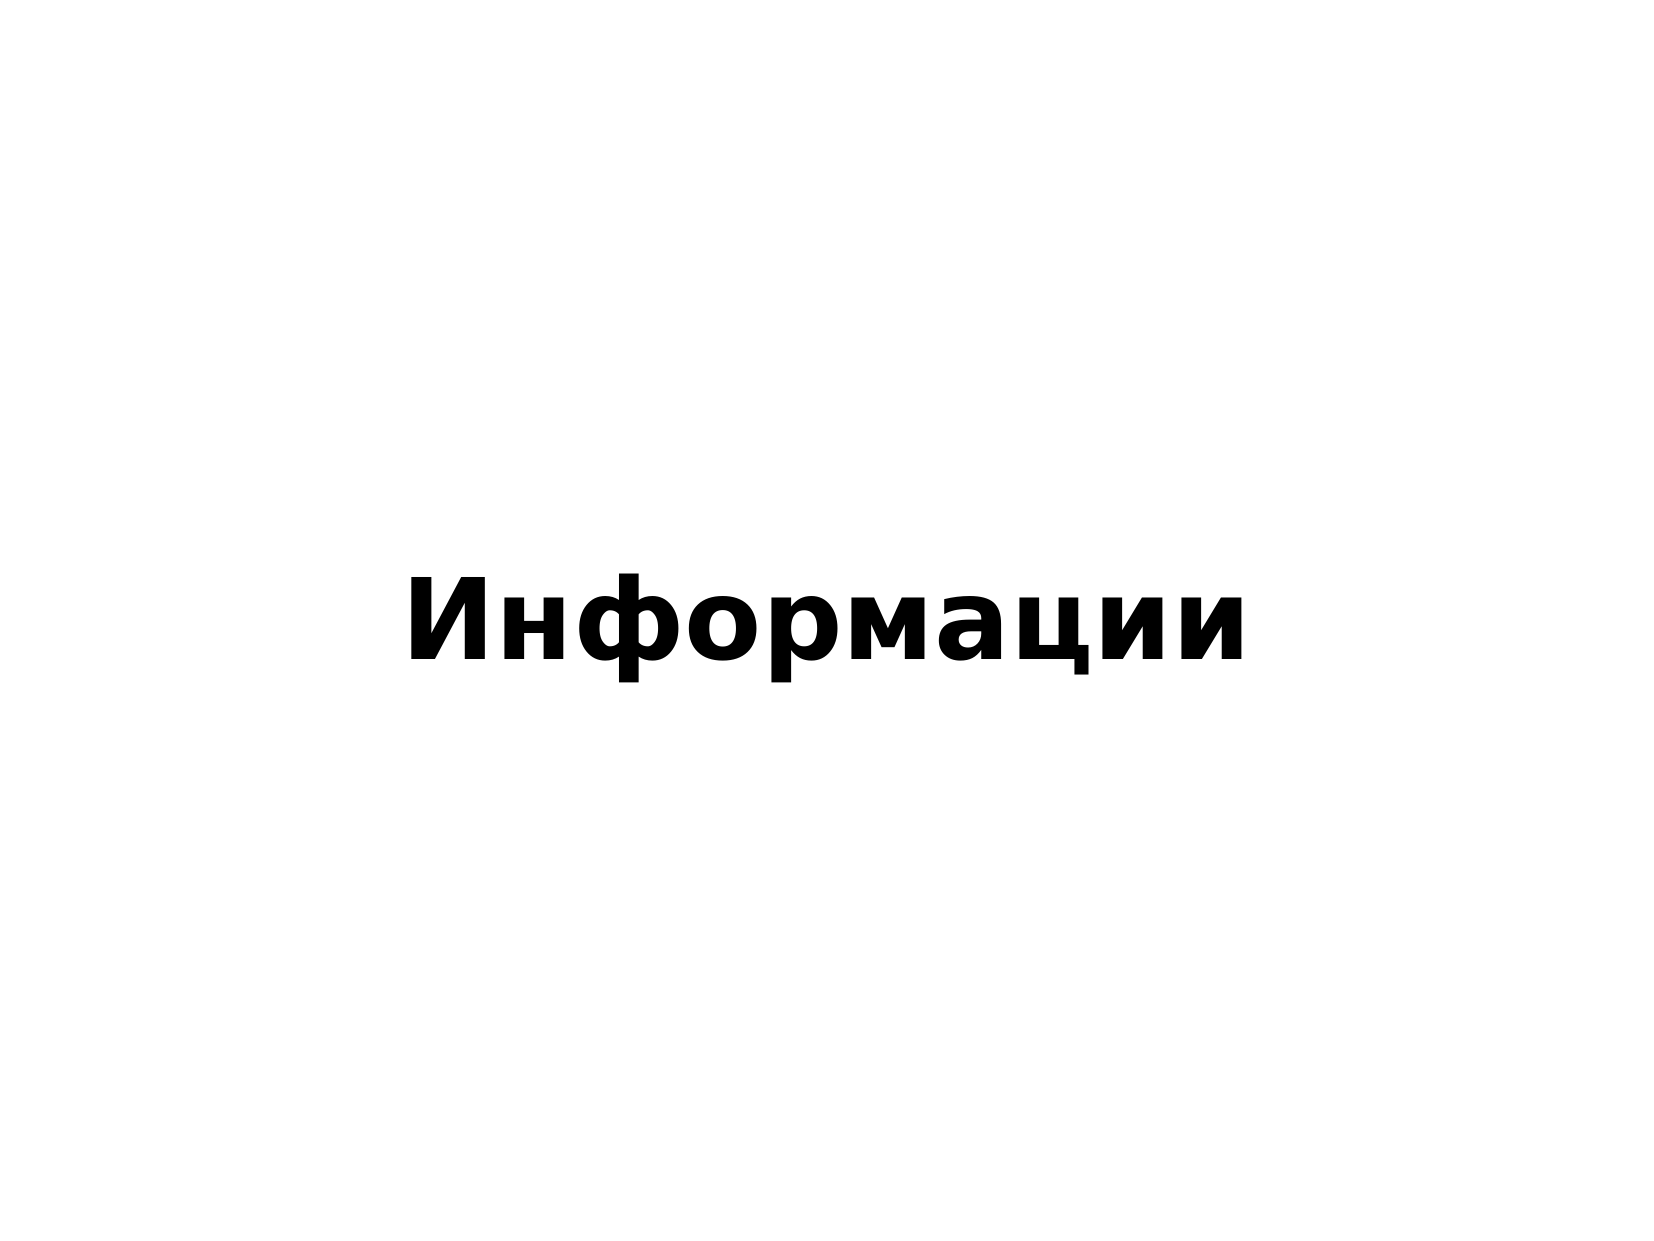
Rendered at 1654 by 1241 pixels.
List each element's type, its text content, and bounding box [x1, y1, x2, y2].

subtitle Информации [0, 0, 1654, 1241]
